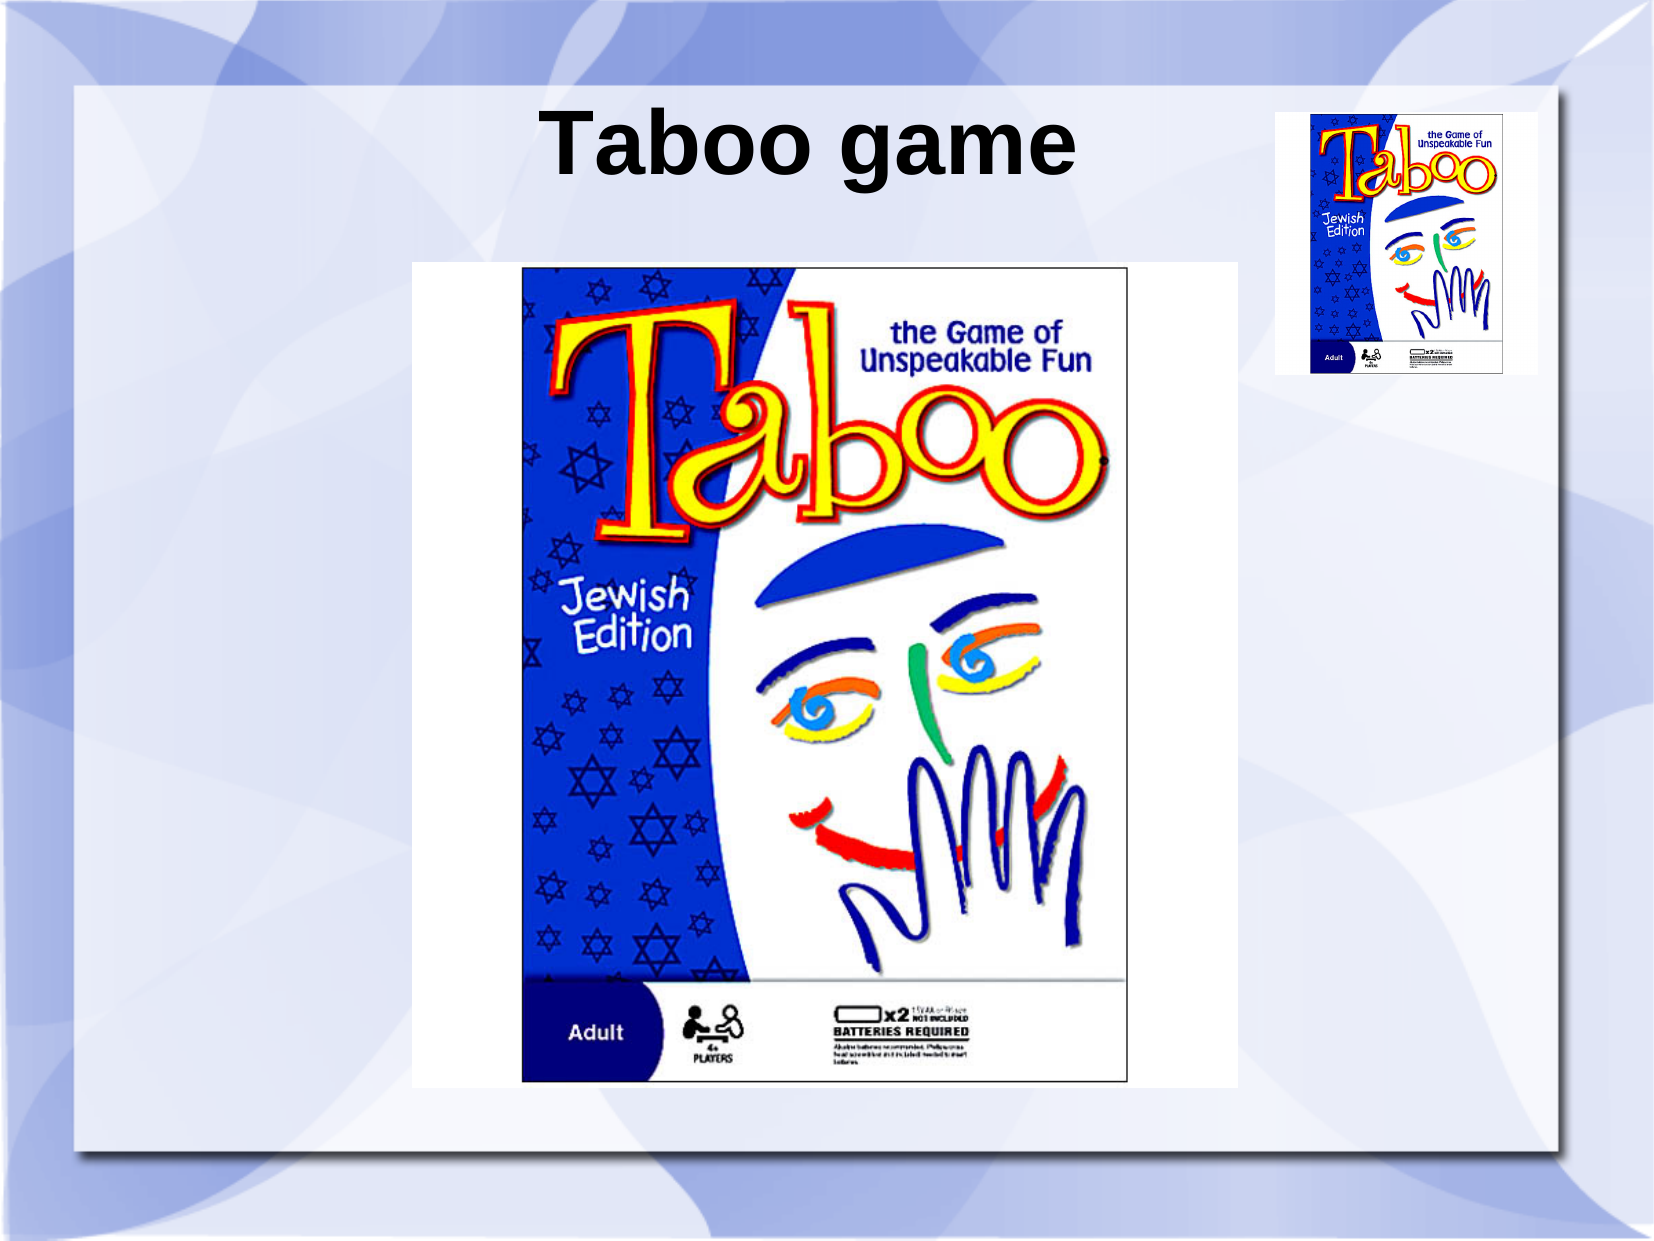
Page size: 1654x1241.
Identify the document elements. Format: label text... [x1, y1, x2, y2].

picture [0, 0, 1654, 1241]
title Taboo game [82, 90, 1536, 298]
